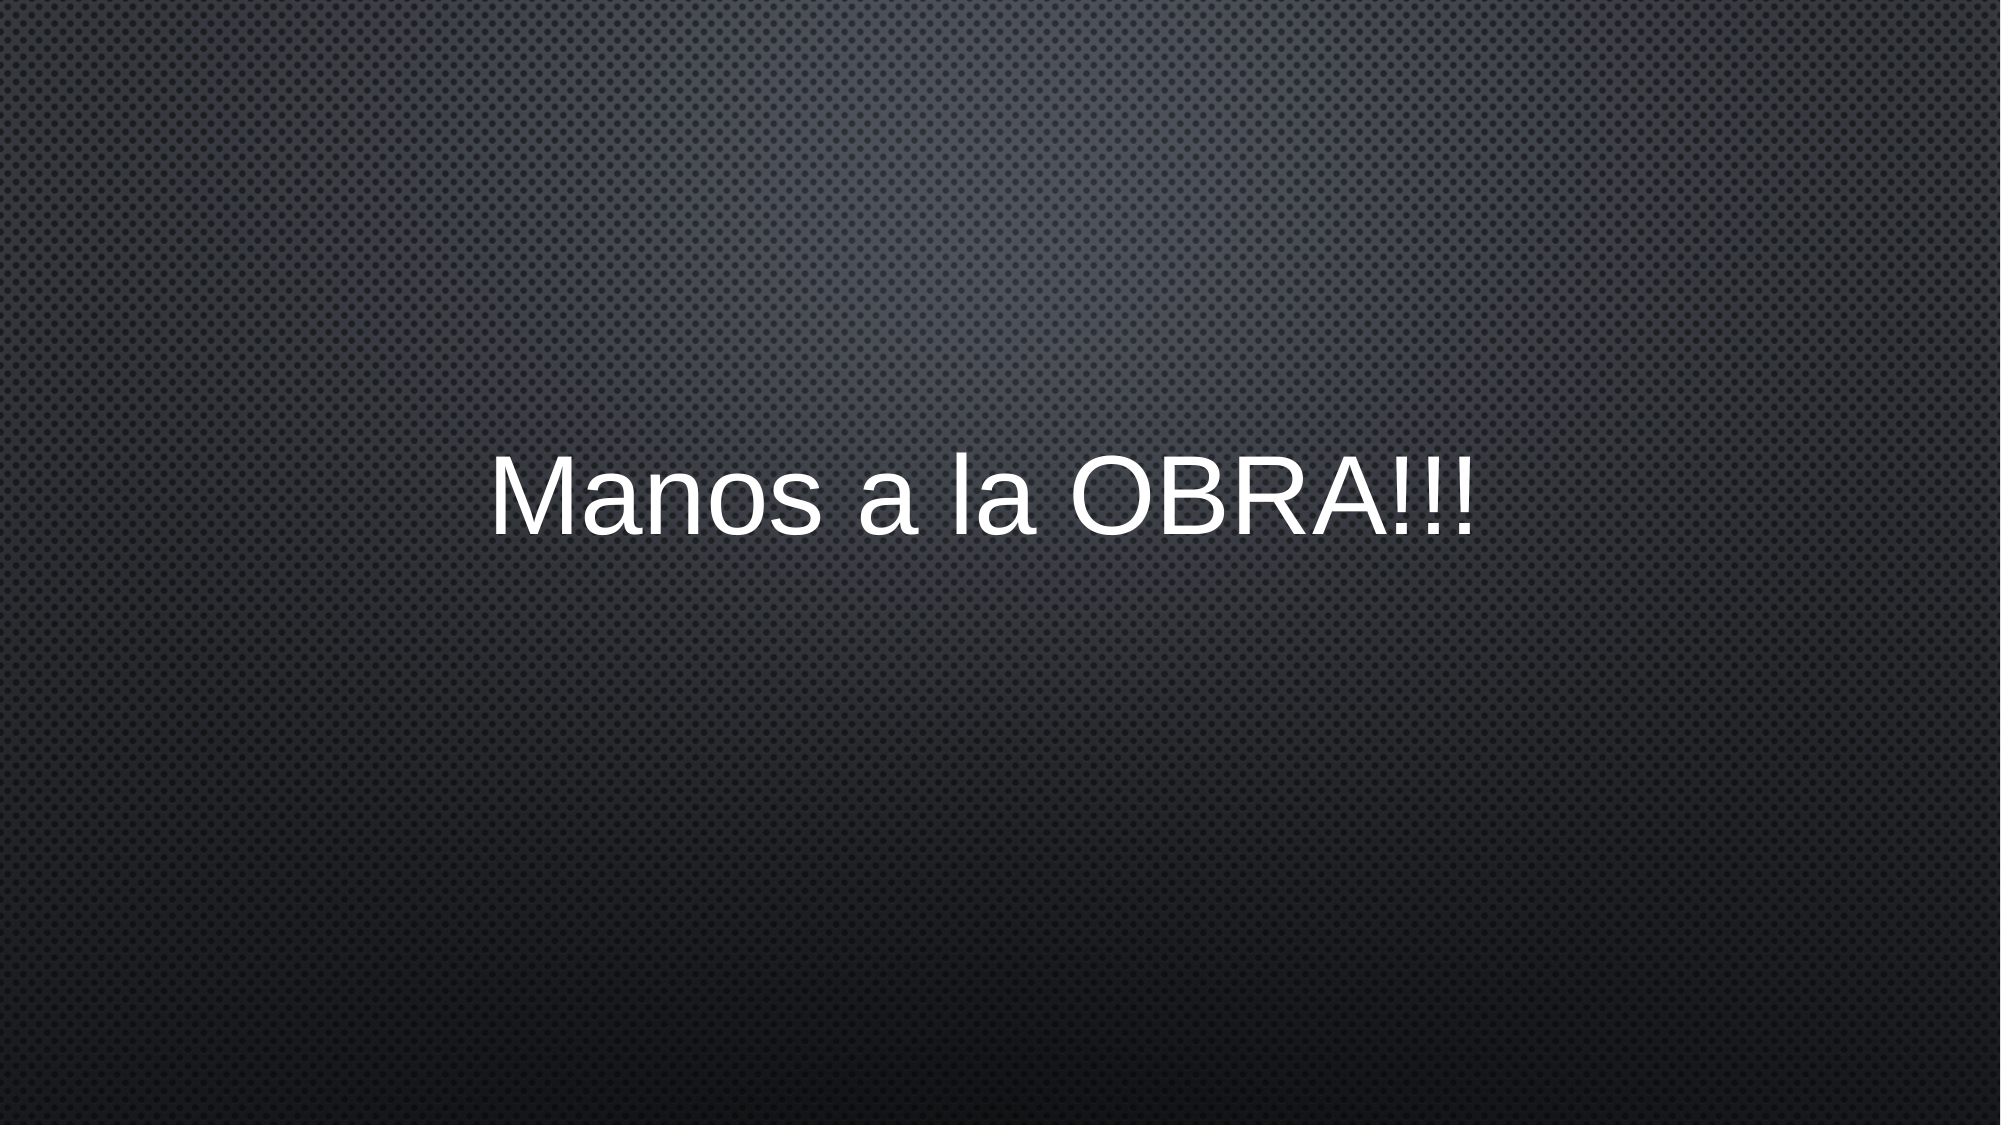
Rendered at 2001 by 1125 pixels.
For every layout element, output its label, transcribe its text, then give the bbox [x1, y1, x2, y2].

text_box Manos a la OBRA!!! [472, 425, 1501, 566]
picture [0, 0, 2001, 1125]
